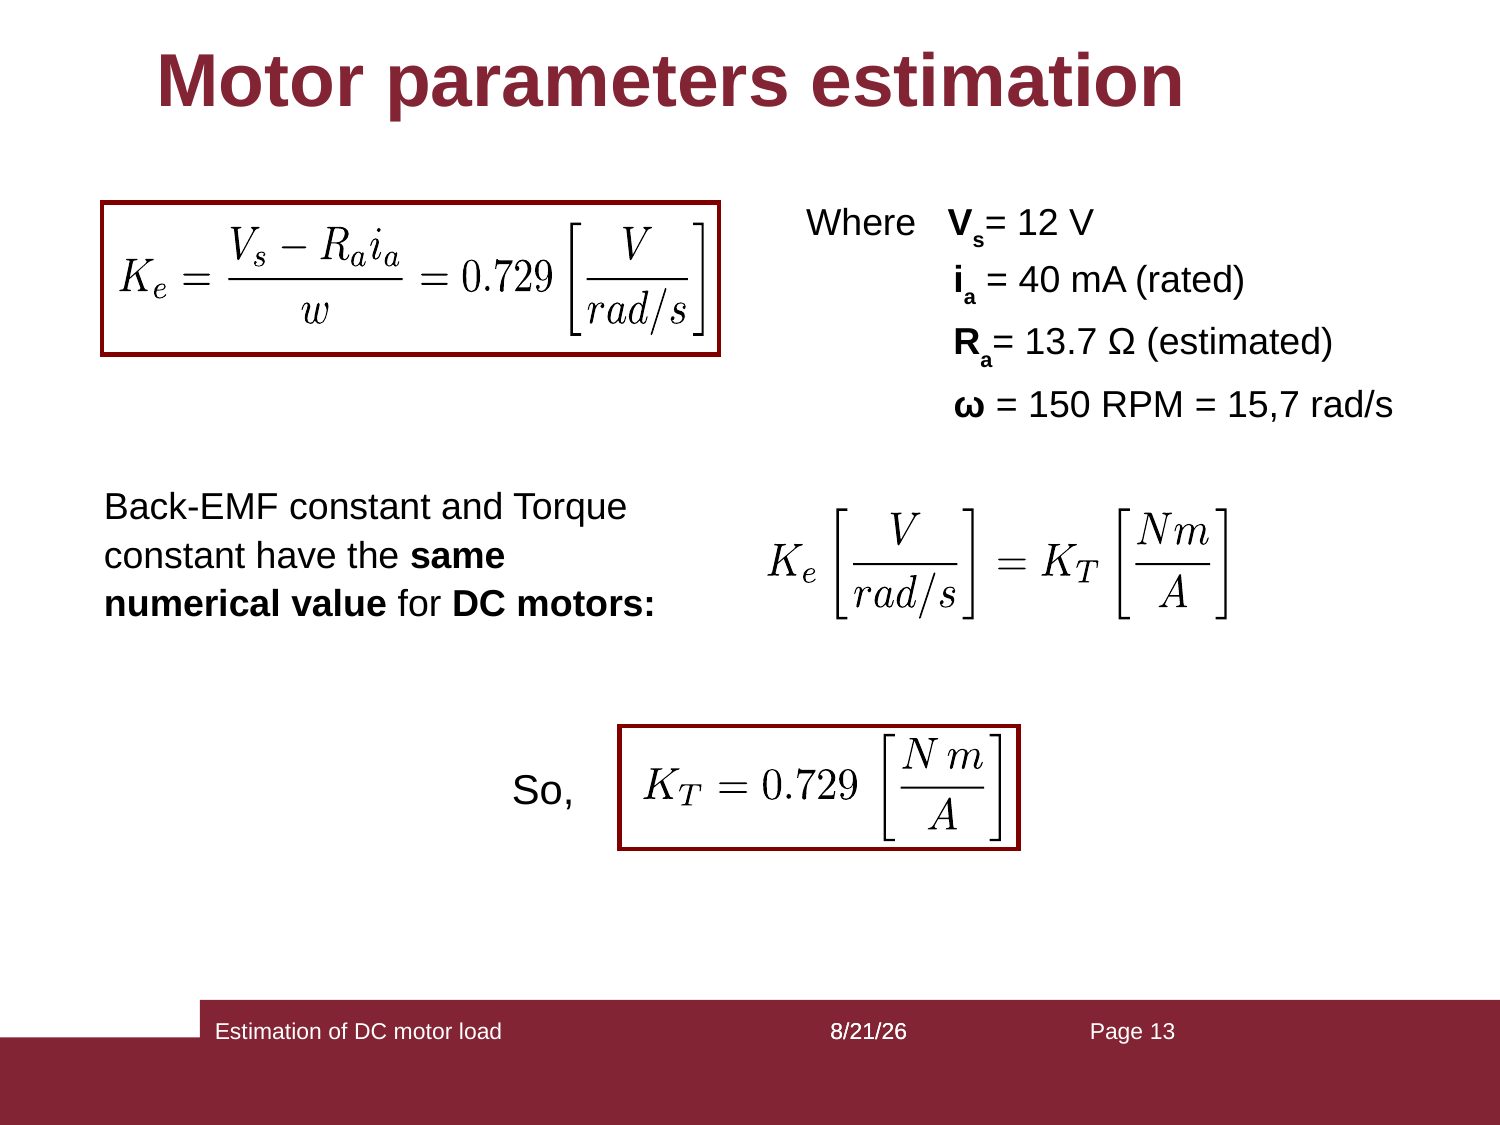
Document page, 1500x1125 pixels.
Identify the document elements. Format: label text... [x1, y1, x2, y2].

text_box Page 13 [1074, 1008, 1388, 1084]
text_box Estimation of DC motor load [199, 1008, 675, 1084]
text_box So, [497, 759, 596, 832]
title Motor parameters estimation [141, 23, 1359, 119]
text_box 2/27/18 [712, 1008, 1026, 1084]
text_box [765, 508, 1238, 620]
text_box Where Vs= 12 V ia = 40 mA (rated) Ra= 13.7 Ω (estimated) ω = 150 RPM = 15,7 rad/s [791, 193, 1454, 434]
text_box [641, 733, 1012, 842]
text_box [117, 222, 714, 336]
text_box Back-EMF constant and Torque constant have the same numerical value for DC motors: [89, 472, 673, 656]
